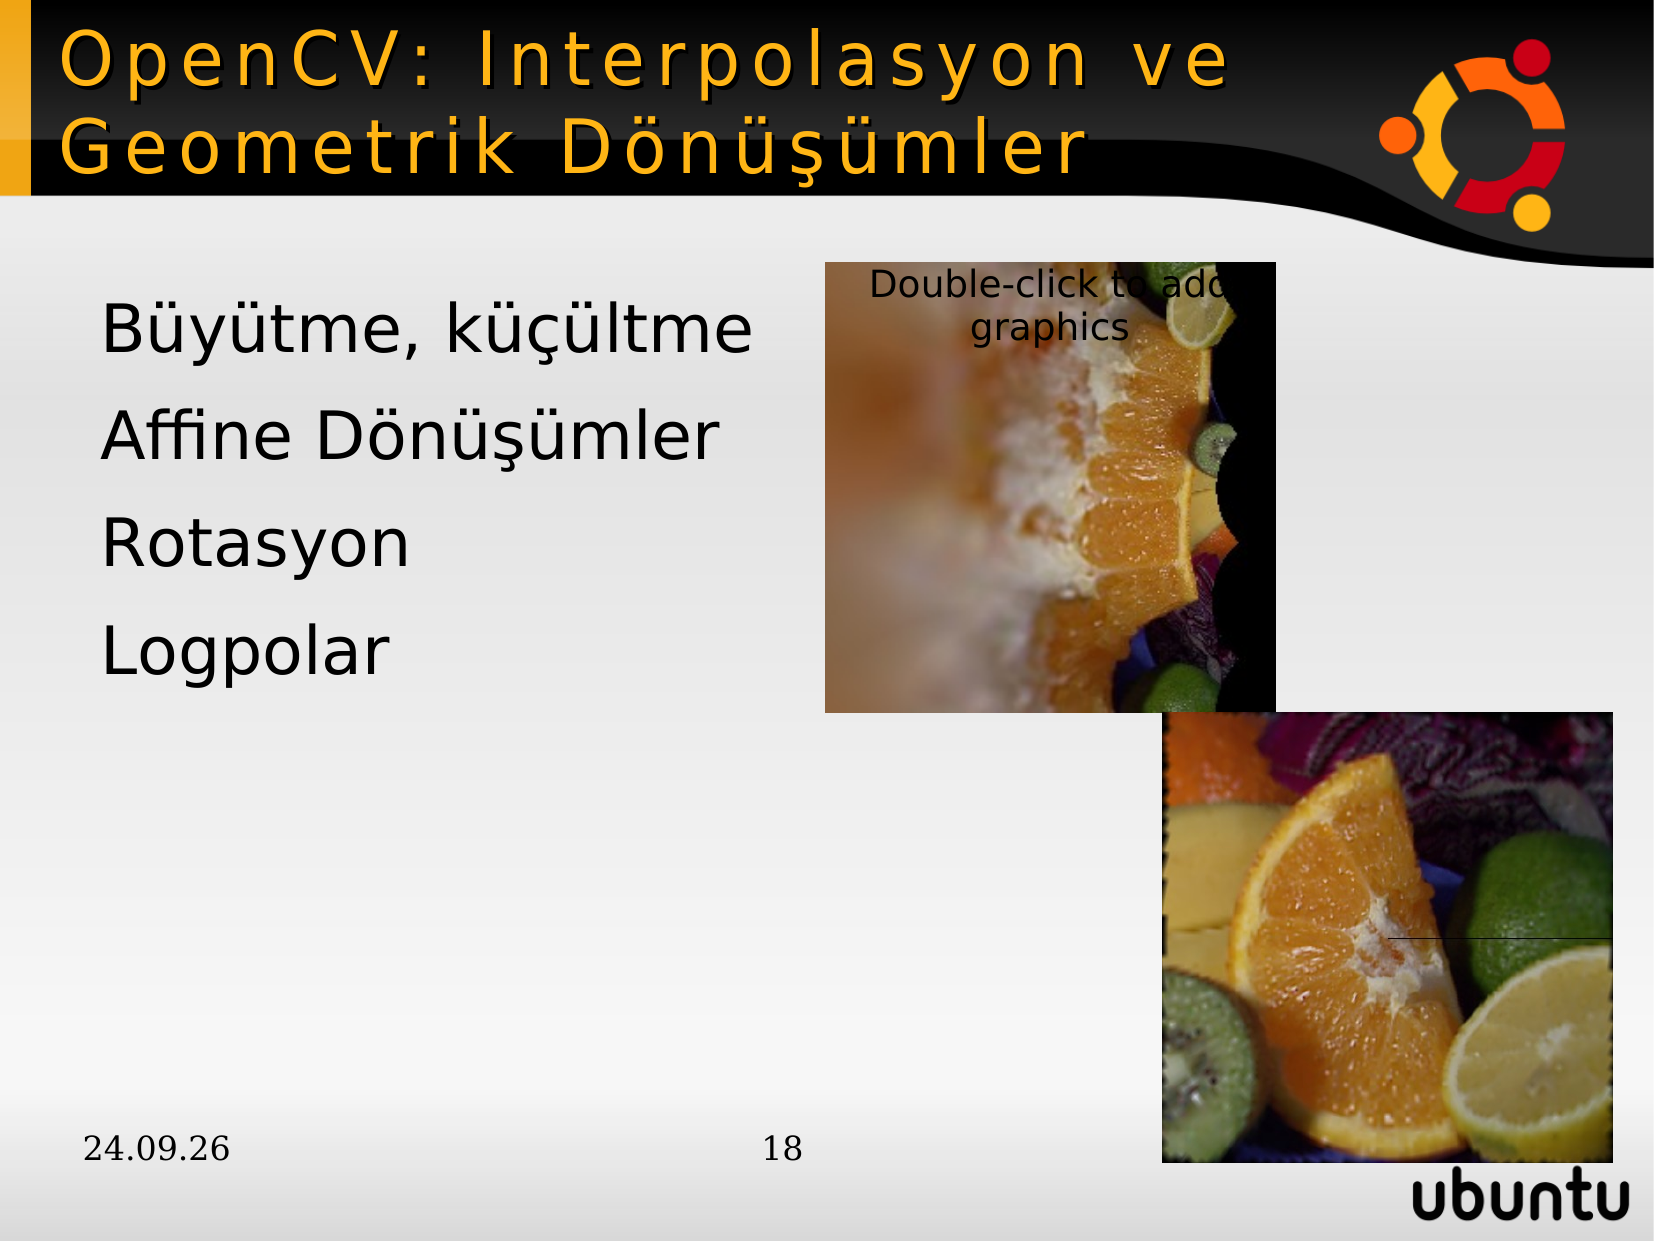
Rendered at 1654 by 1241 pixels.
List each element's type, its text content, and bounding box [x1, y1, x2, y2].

list Büyütme, küçültme Affine Dönüşümler Rotasyon Logpolar [82, 290, 809, 1094]
title OpenCV: Interpolasyon ve Geometrik Dönüşümler [59, 16, 1270, 191]
picture [0, 0, 1654, 1241]
